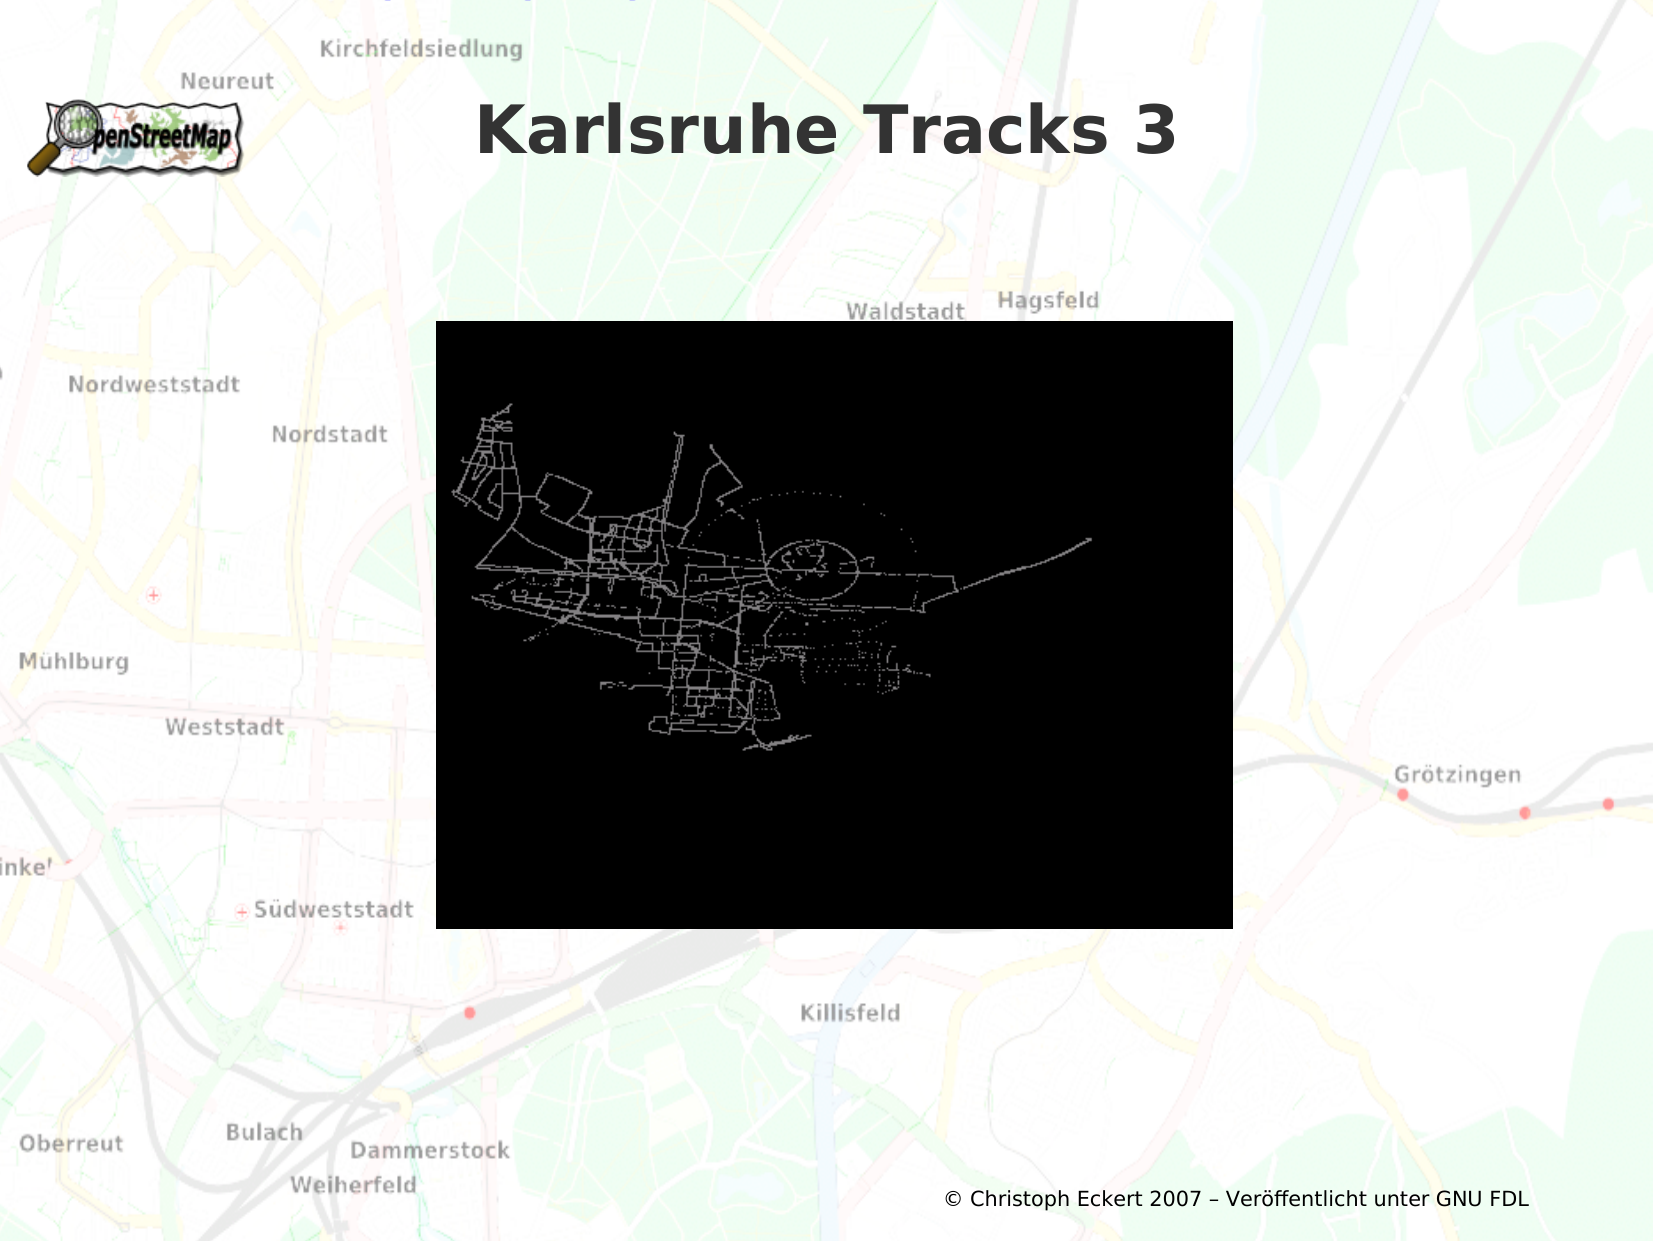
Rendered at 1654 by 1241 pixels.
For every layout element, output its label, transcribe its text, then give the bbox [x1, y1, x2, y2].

picture [0, 0, 1653, 1241]
title Karlsruhe Tracks 3 [121, 91, 1534, 299]
